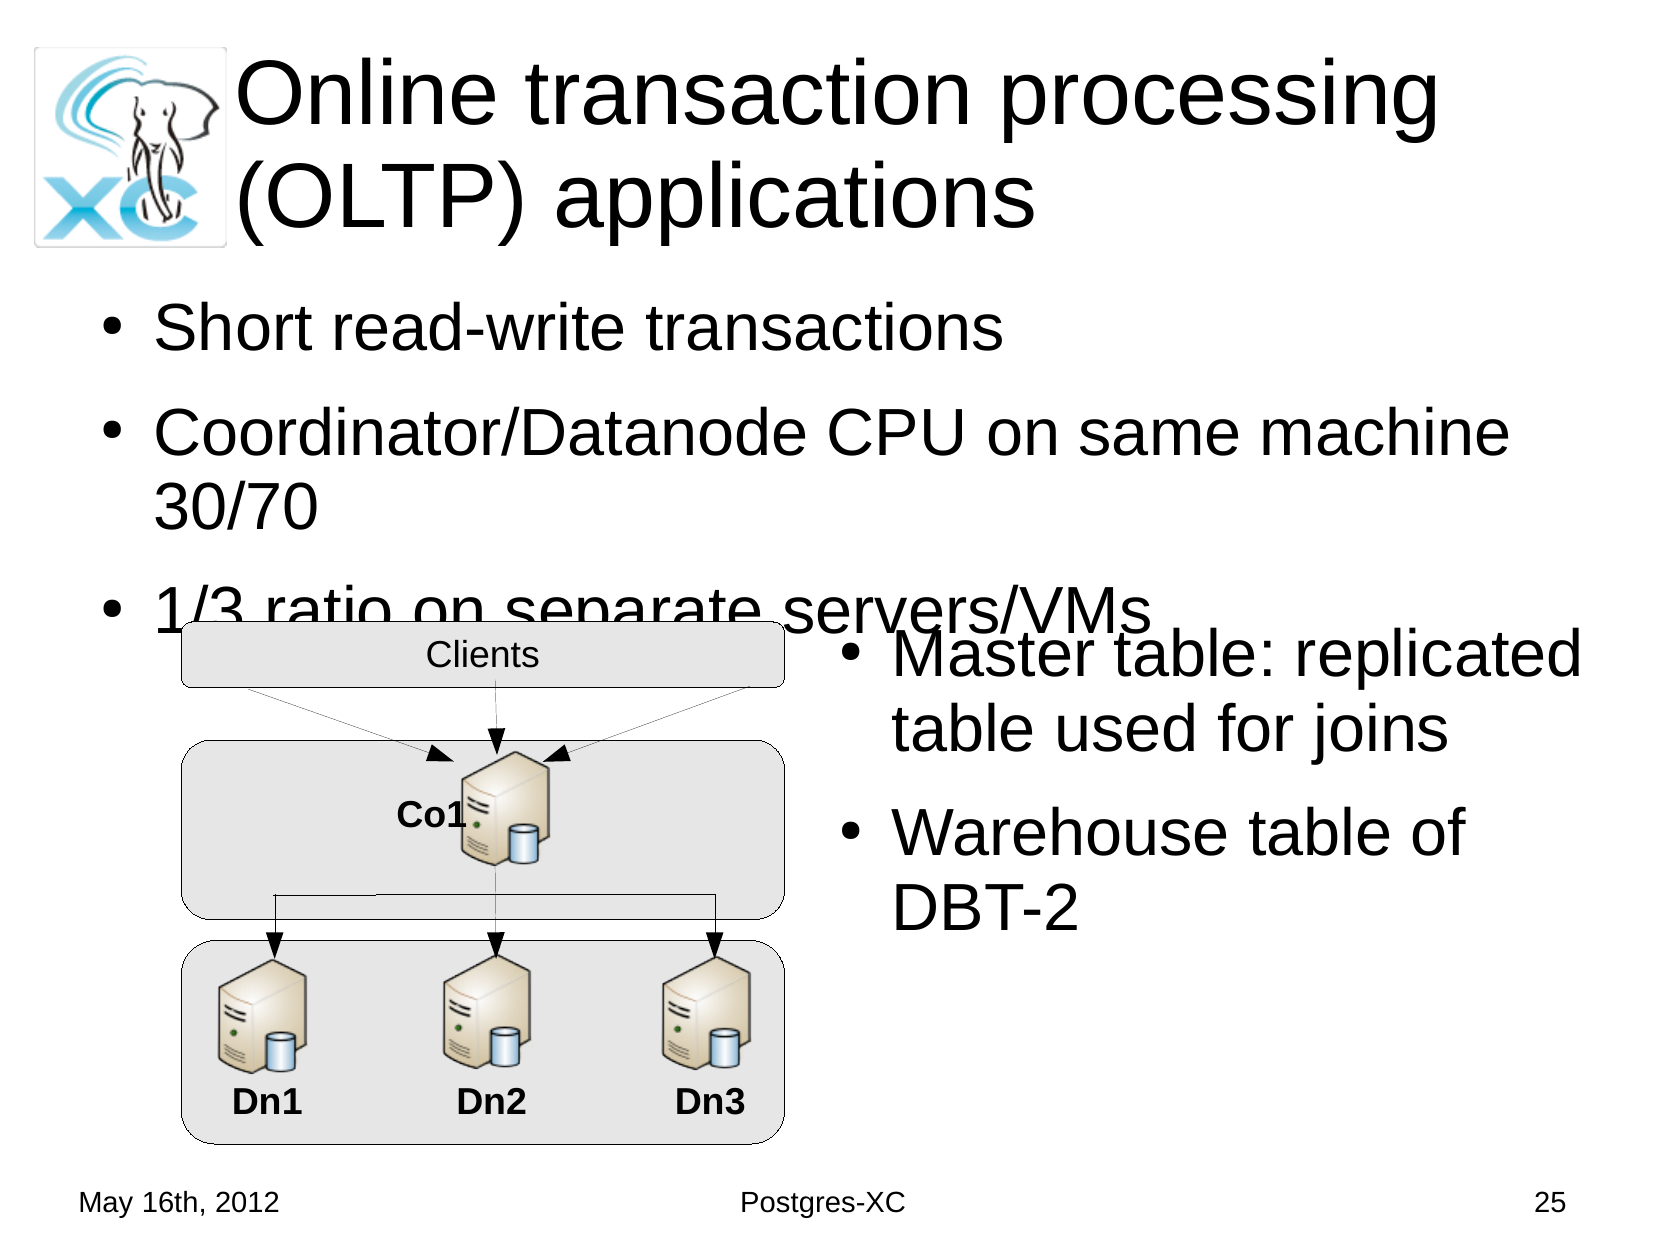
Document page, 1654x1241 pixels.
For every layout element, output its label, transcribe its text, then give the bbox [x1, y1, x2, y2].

title Online transaction processing (OLTP) applications [234, 40, 1599, 248]
text_box Dn3 [660, 1072, 761, 1134]
text_box Co1 [381, 786, 483, 848]
list Short read-write transactions Coordinator/Datanode CPU on same machine 30/70 1/3 ratio on separate servers/VMs [82, 290, 1558, 648]
text_box Dn2 [441, 1072, 542, 1134]
picture [34, 47, 227, 248]
text_box [181, 740, 495, 920]
picture [217, 958, 311, 1072]
list Master table: replicated table used for joins Warehouse table of DBT-2 [821, 615, 1594, 1170]
text_box [496, 740, 785, 920]
picture [442, 953, 535, 1071]
text_box Dn1 [217, 1072, 318, 1134]
text_box [181, 940, 785, 1145]
text_box [496, 895, 715, 920]
text_box [499, 740, 599, 752]
picture [460, 750, 554, 868]
picture [661, 955, 755, 1072]
text_box Clients [181, 621, 785, 688]
